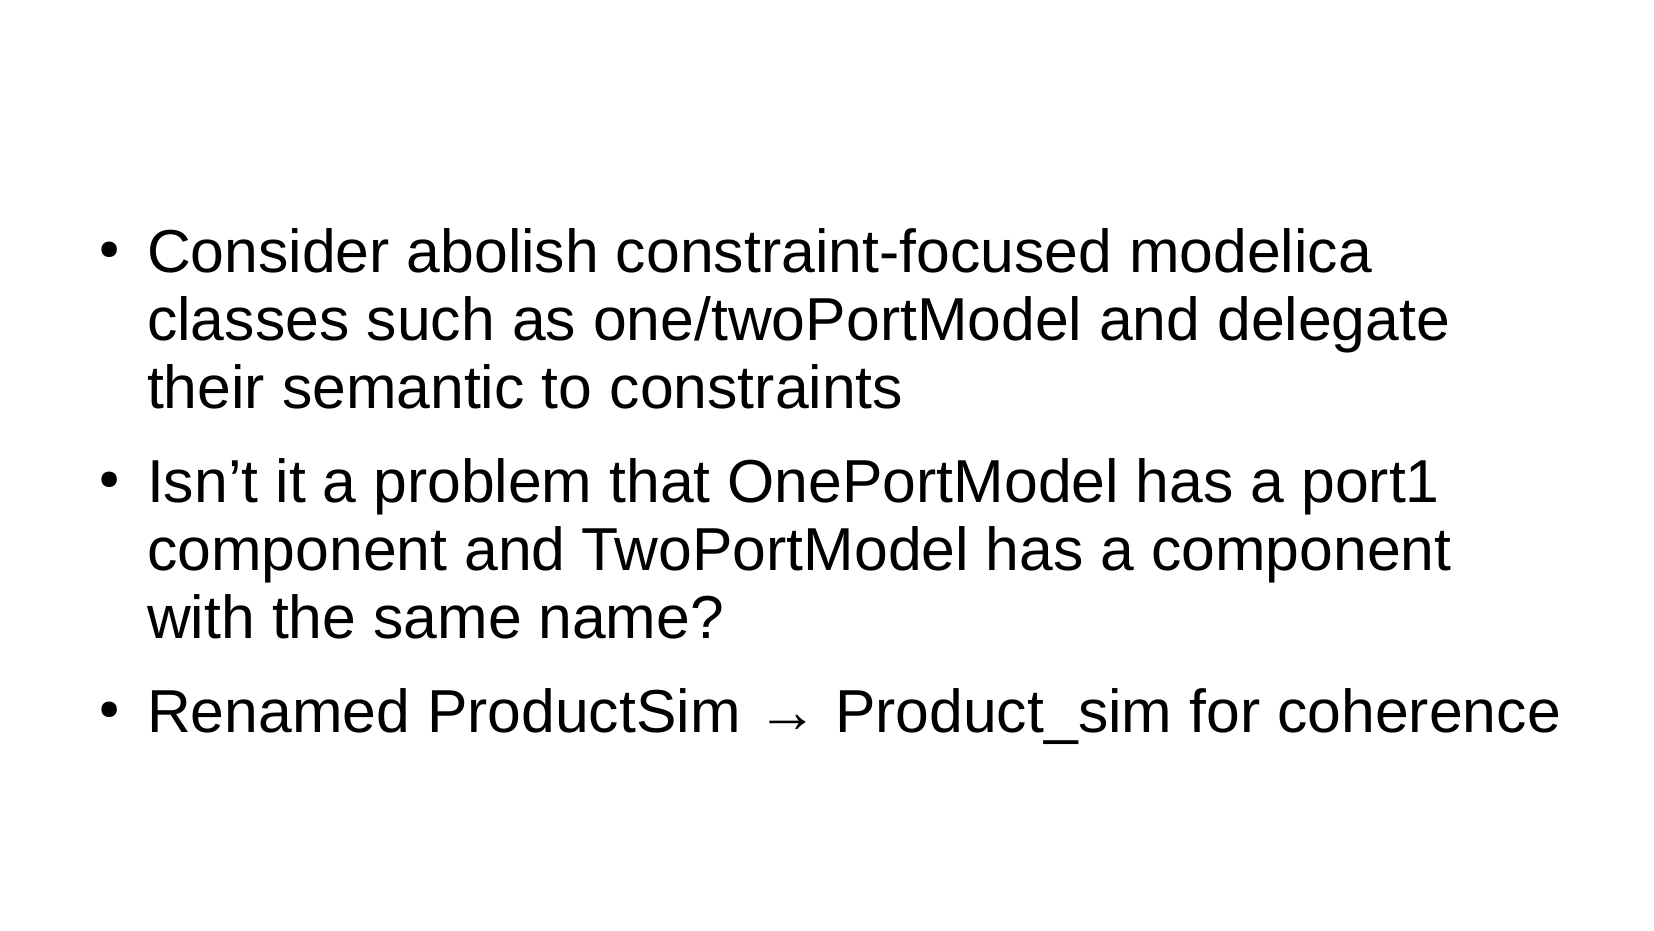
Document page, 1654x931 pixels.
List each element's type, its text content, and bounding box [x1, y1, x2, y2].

list Consider abolish constraint-focused modelica classes such as one/twoPortModel and delegate their semantic to constraints Isn’t it a problem that OnePortModel has a port1 component and TwoPortModel has a component with the same name? Renamed ProductSim → Product_sim for coherence [82, 217, 1571, 758]
